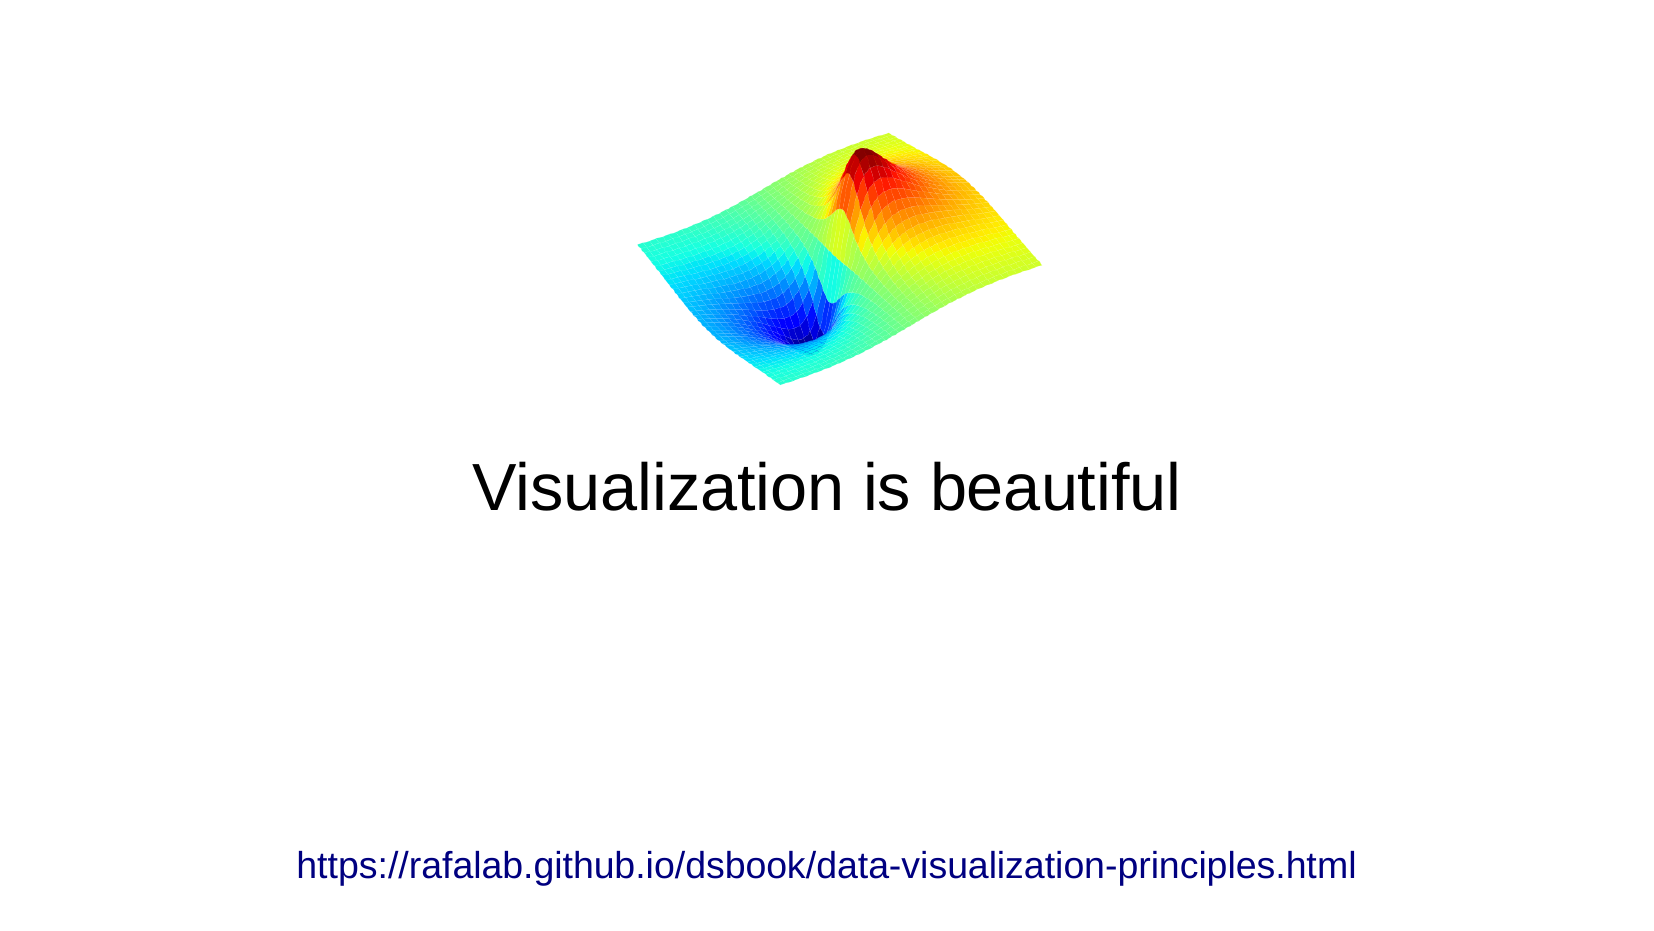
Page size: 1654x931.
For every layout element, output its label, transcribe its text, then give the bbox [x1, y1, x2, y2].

picture [498, 14, 1156, 217]
subtitle Visualization is beautiful [82, 217, 1571, 758]
text_box https://rafalab.github.io/dsbook/data-visualization-principles.html [281, 837, 1372, 895]
